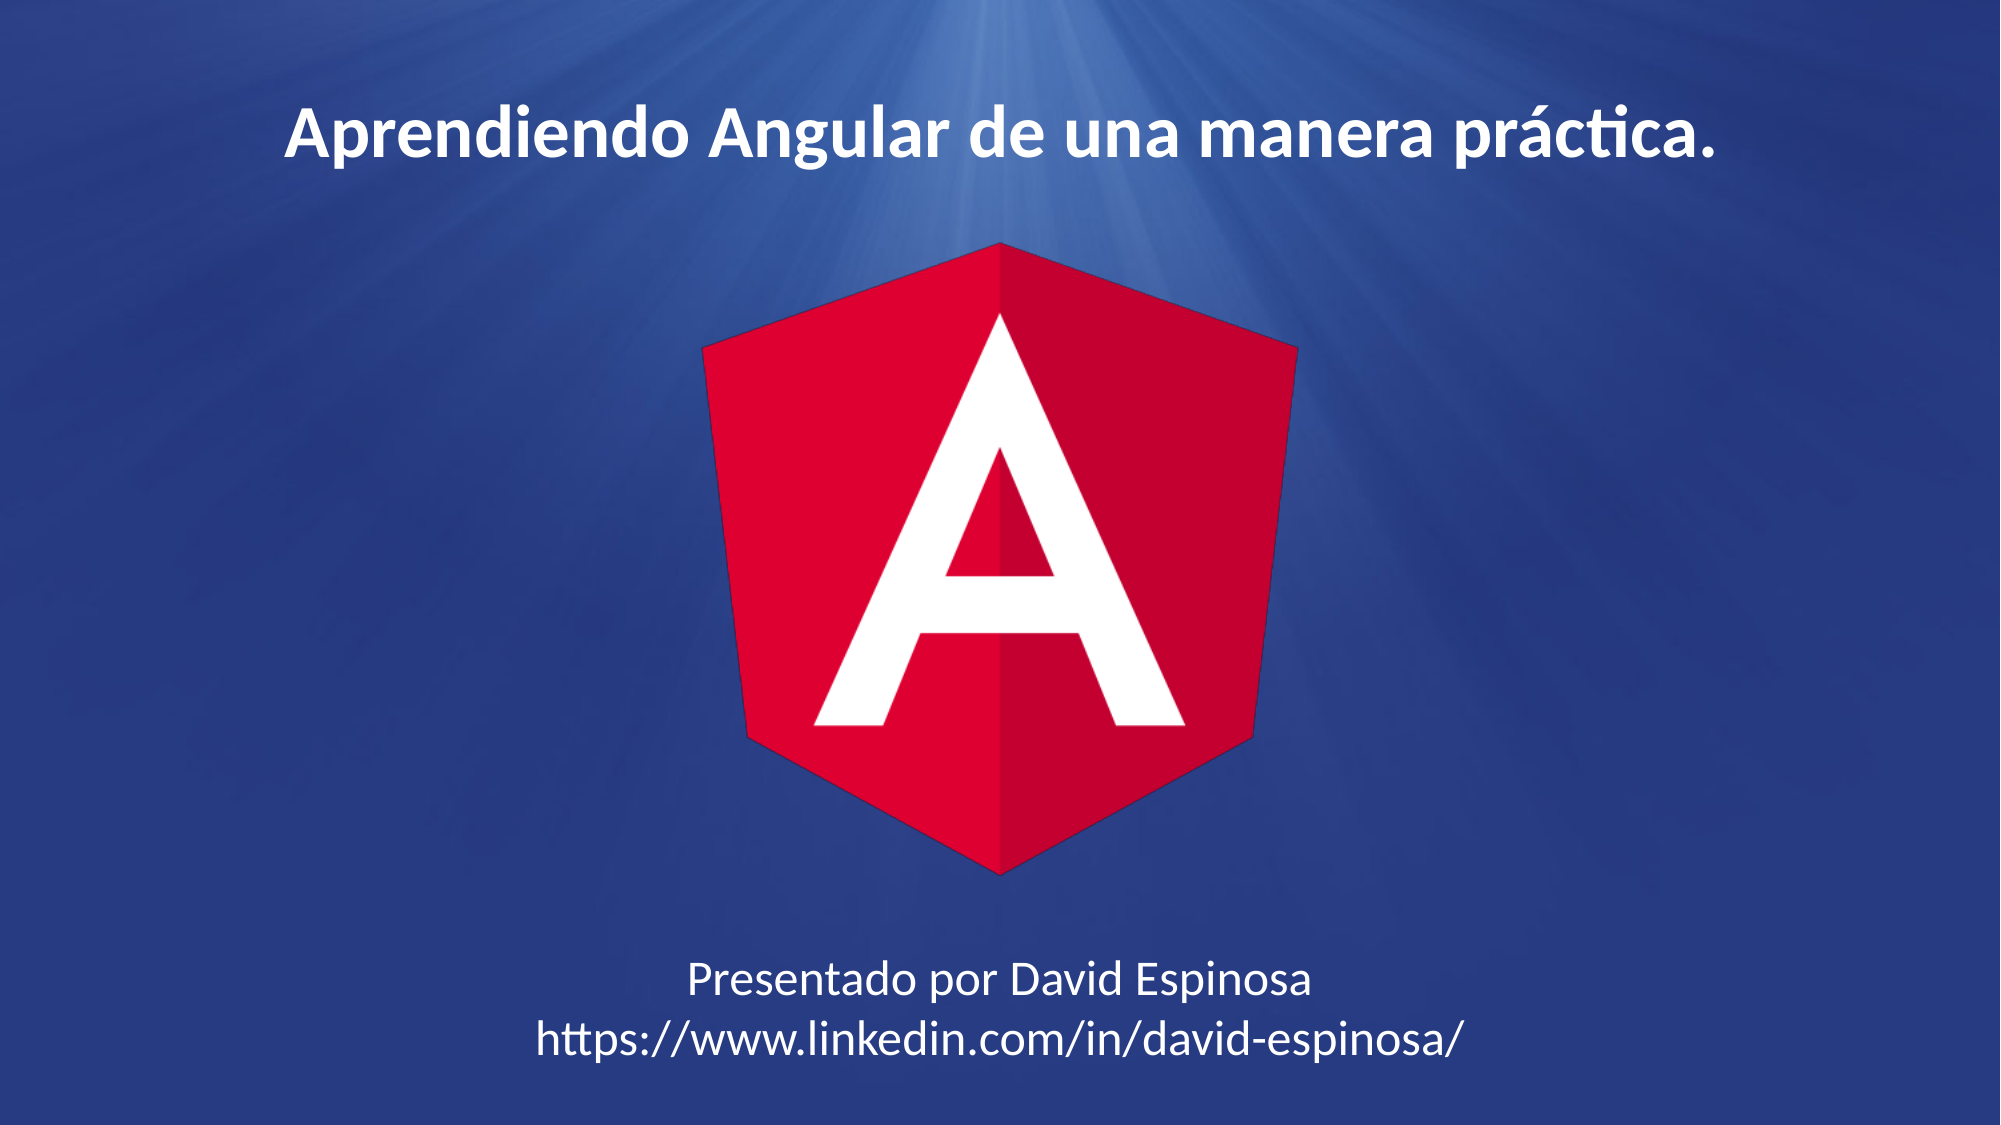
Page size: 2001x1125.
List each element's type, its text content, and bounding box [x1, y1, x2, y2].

text_box Presentado por David Espinosa https://www.linkedin.com/in/david-espinosa/ [232, 937, 1768, 1074]
picture [0, 0, 2000, 1125]
text_box Aprendiendo Angular de una manera práctica. [234, 74, 1770, 181]
